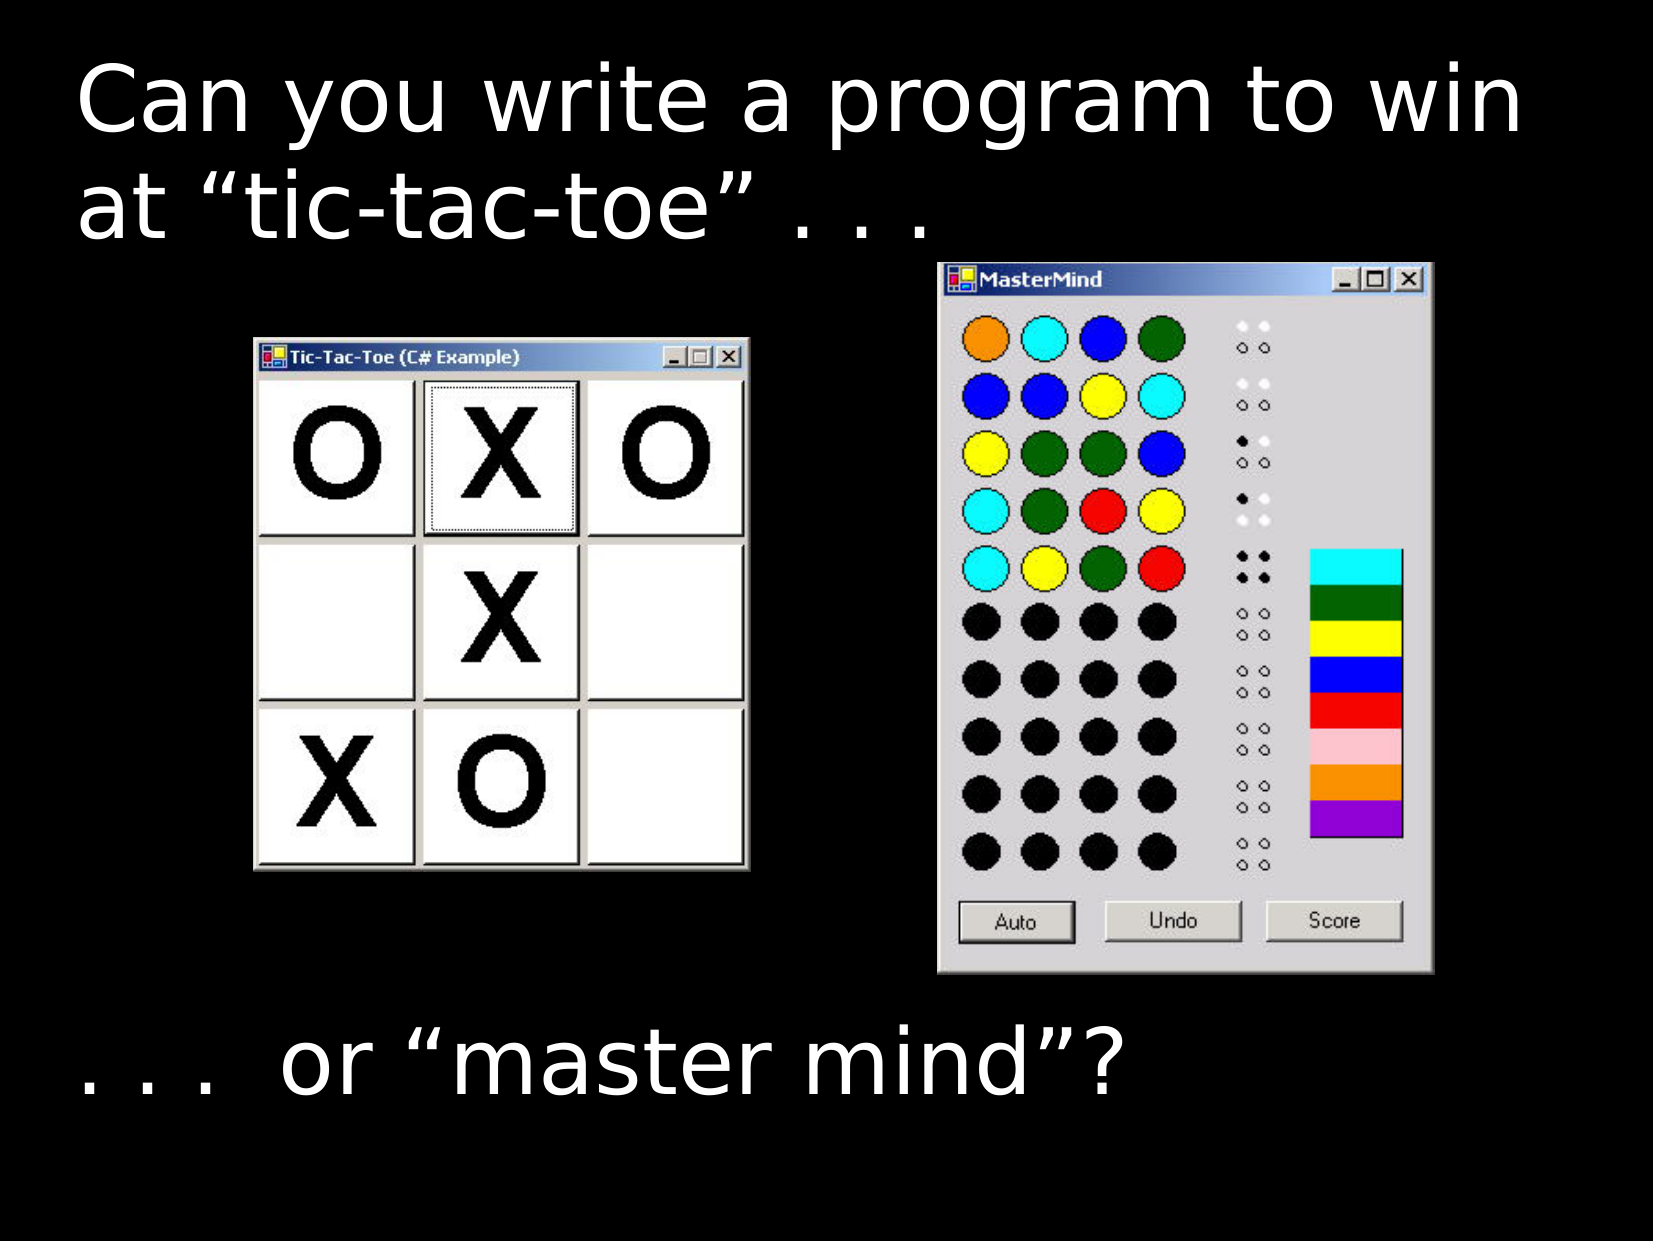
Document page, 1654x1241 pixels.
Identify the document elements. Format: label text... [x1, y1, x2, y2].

picture [253, 337, 751, 872]
picture [937, 262, 1435, 976]
title Can you write a program to win at “tic-tac-toe” . . . . . . or “master mind”? [75, 46, 1563, 1117]
